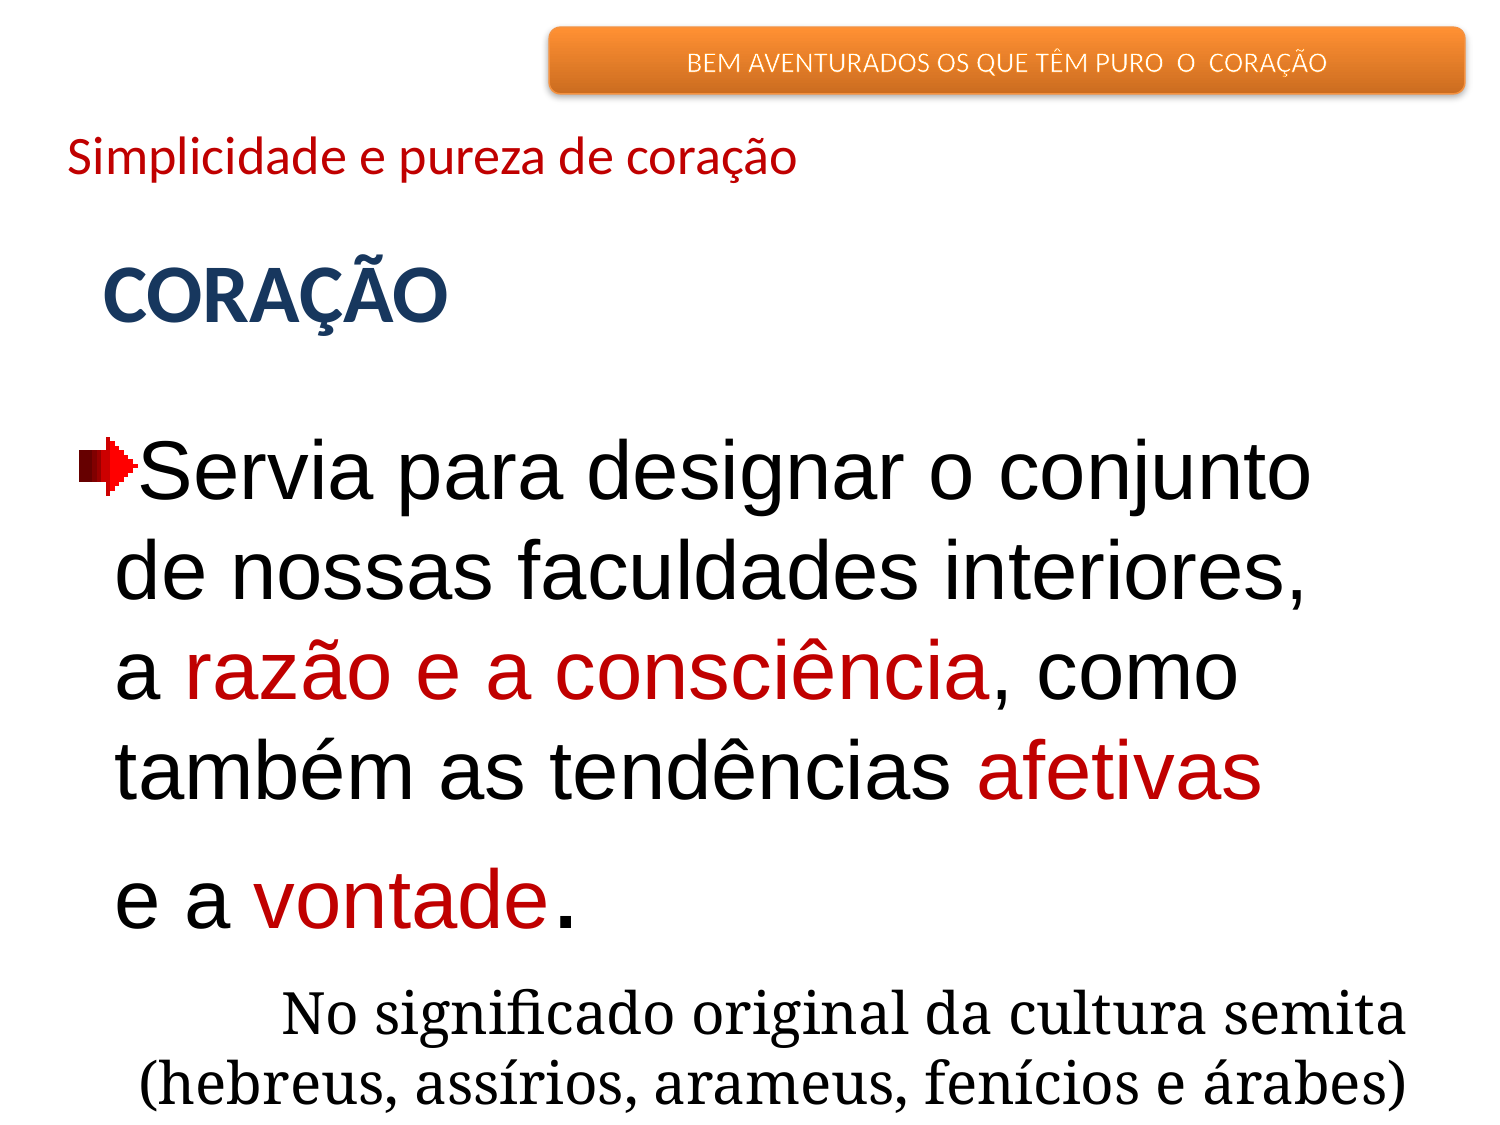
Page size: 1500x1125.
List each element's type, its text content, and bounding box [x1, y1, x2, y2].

text_box BEM AVENTURADOS OS QUE TÊM PURO O CORAÇÃO [549, 27, 1465, 94]
text_box Servia para designar o conjunto de nossas faculdades interiores, a razão e a consciência, como também as tendências afetivas e a vontade. [64, 408, 1341, 959]
text_box Simplicidade e pureza de coração [53, 113, 1500, 194]
text_box CORAÇÃO [88, 231, 1437, 347]
picture [79, 437, 138, 496]
text_box No significado original da cultura semita (hebreus, assírios, arameus, fenícios e árabes) [112, 968, 1424, 1124]
